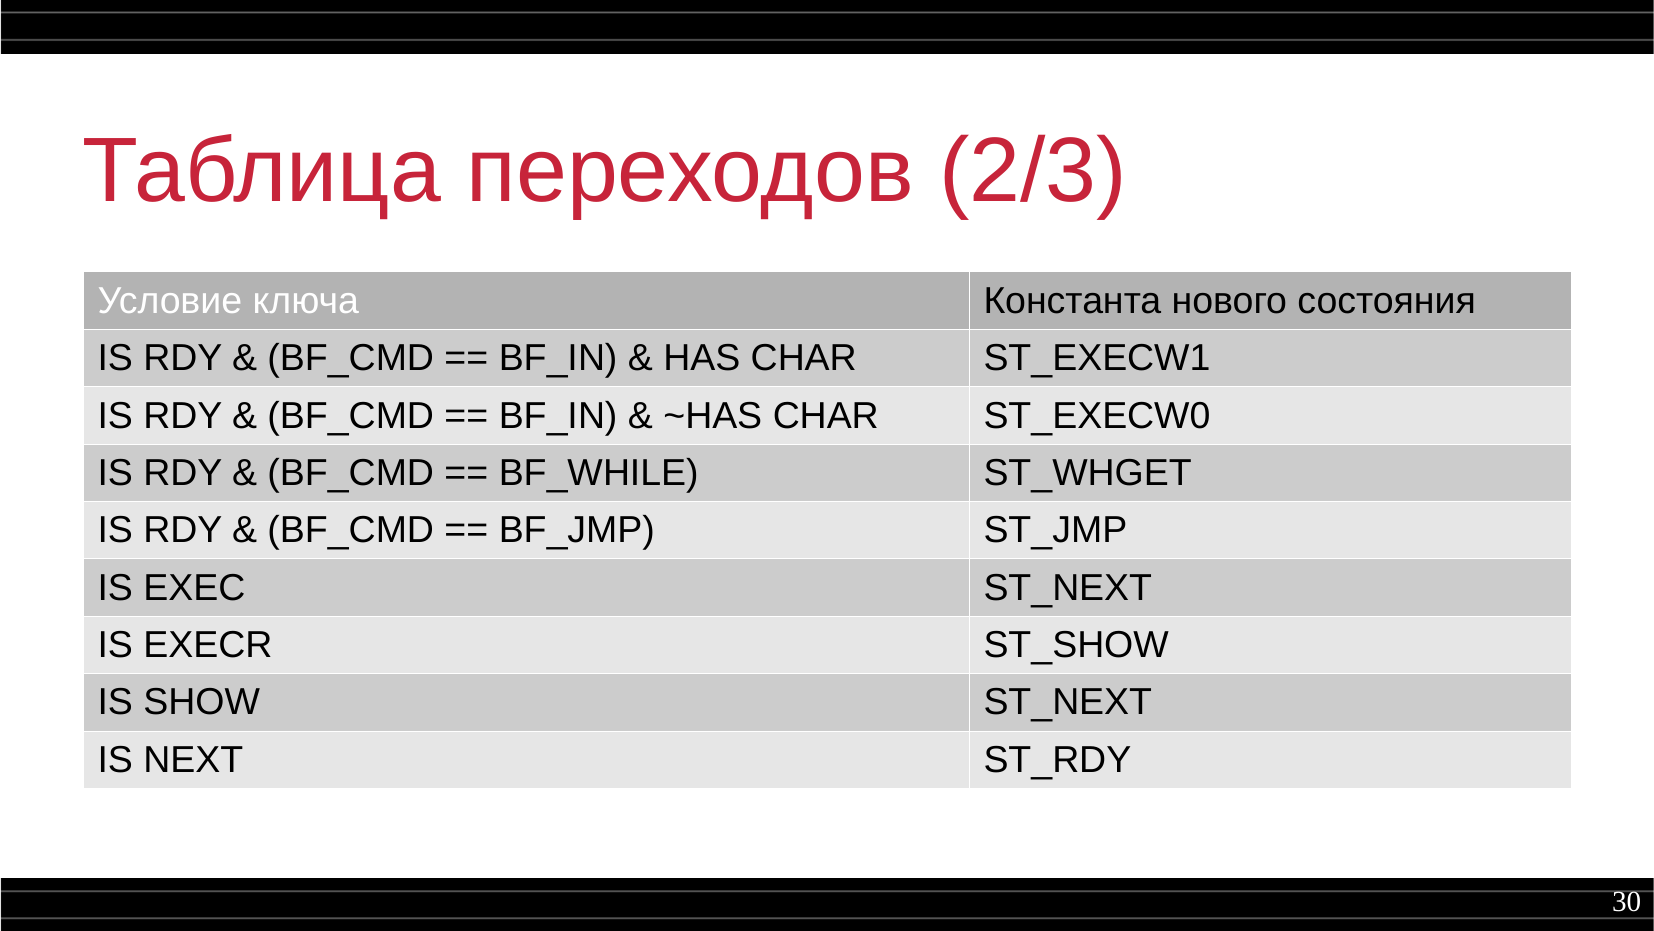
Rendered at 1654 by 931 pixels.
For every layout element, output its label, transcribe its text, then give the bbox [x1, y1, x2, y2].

table_header Условие ключа [84, 272, 969, 329]
table_cell ST_NEXT [970, 559, 1571, 616]
picture [0, 878, 1654, 931]
title Таблица переходов (2/3) [82, 92, 1571, 248]
table_cell IS RDY & (BF_CMD == BF_IN) & ~HAS CHAR [84, 387, 969, 444]
table_cell ST_RDY [970, 732, 1571, 788]
table_cell IS EXECR [84, 617, 969, 673]
table_cell ST_SHOW [970, 617, 1571, 673]
picture [0, 0, 1654, 54]
table_cell IS RDY & (BF_CMD == BF_JMP) [84, 502, 969, 558]
table_cell IS EXEC [84, 559, 969, 616]
table_cell ST_JMP [970, 502, 1571, 558]
table_cell IS RDY & (BF_CMD == BF_IN) & HAS CHAR [84, 330, 969, 386]
table_cell IS NEXT [84, 732, 969, 788]
table_cell IS SHOW [84, 674, 969, 731]
table_header Константа нового состояния [970, 272, 1571, 329]
table_cell IS RDY & (BF_CMD == BF_WHILE) [84, 445, 969, 501]
table_cell ST_EXECW0 [970, 387, 1571, 444]
table_cell ST_EXECW1 [970, 330, 1571, 386]
table_cell ST_WHGET [970, 445, 1571, 501]
table_cell ST_NEXT [970, 674, 1571, 731]
